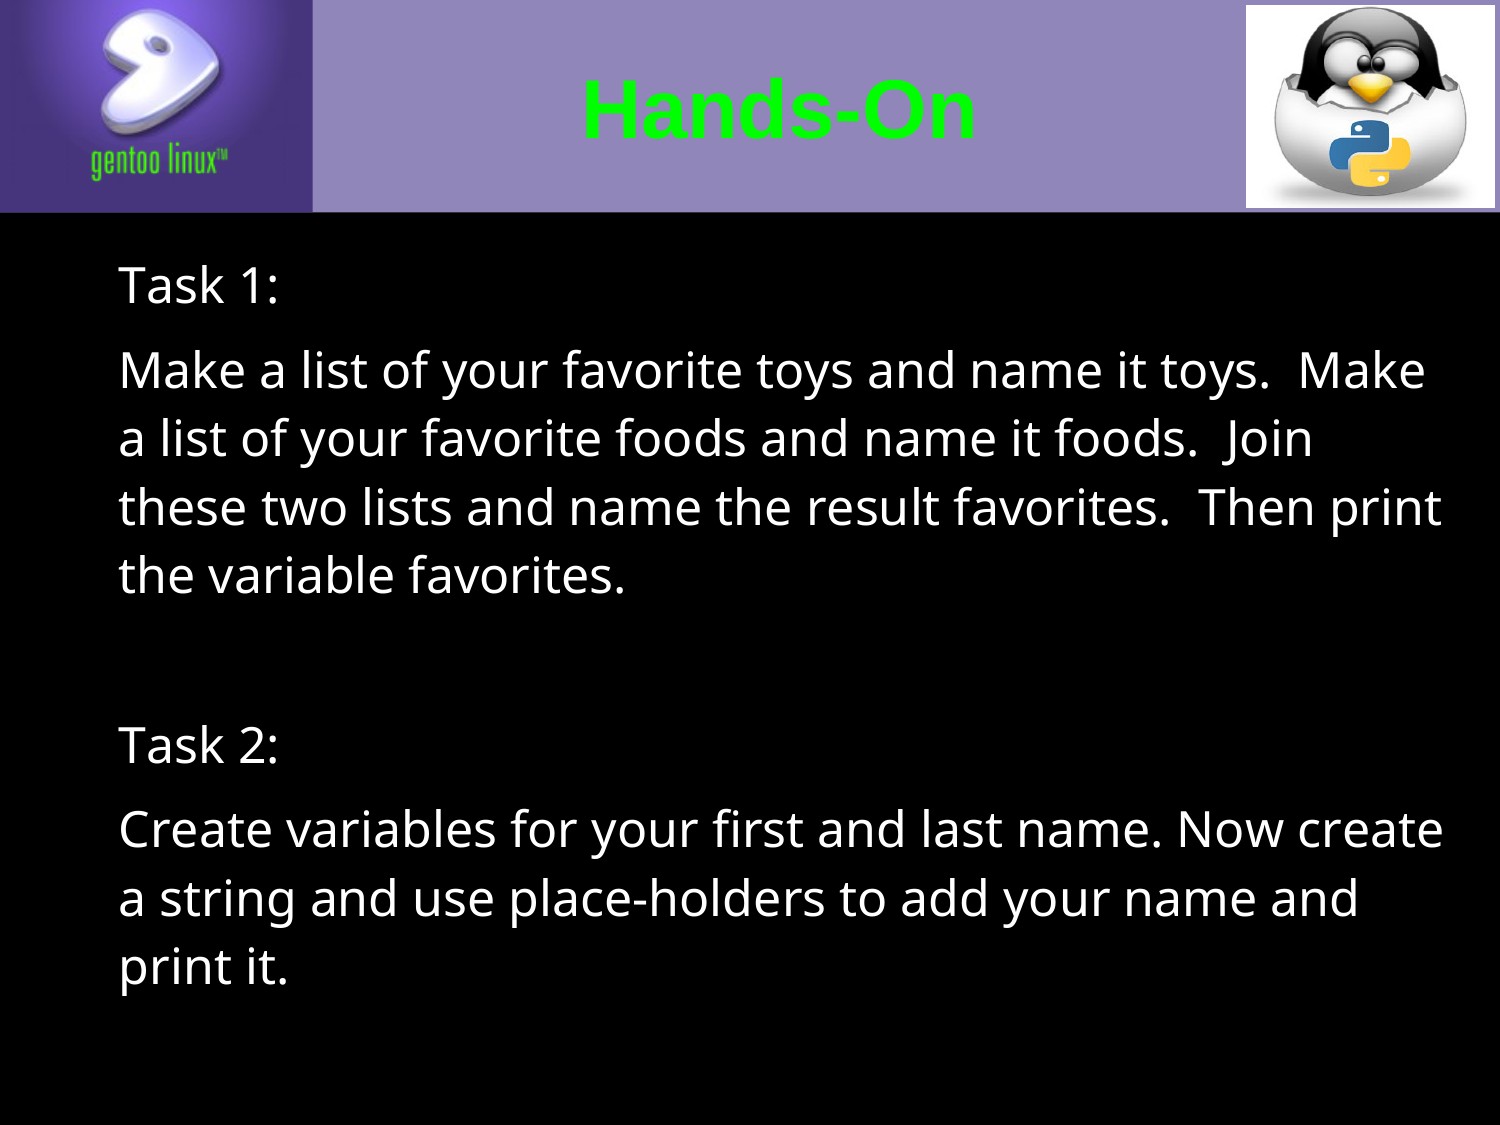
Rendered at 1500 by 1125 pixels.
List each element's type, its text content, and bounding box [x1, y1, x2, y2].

title Hands-On [324, 12, 1235, 201]
picture [0, 0, 302, 184]
picture [1246, 5, 1495, 208]
list Task 1: Make a list of your favorite toys and name it toys. Make a list of your favorite foods and name it foods. Join these two lists and name the result favorites. Then print the variable favorites. Task 2: Create variables for your first and last name. Now create a string and use place-holders to add your name and print it. [62, 249, 1450, 1053]
